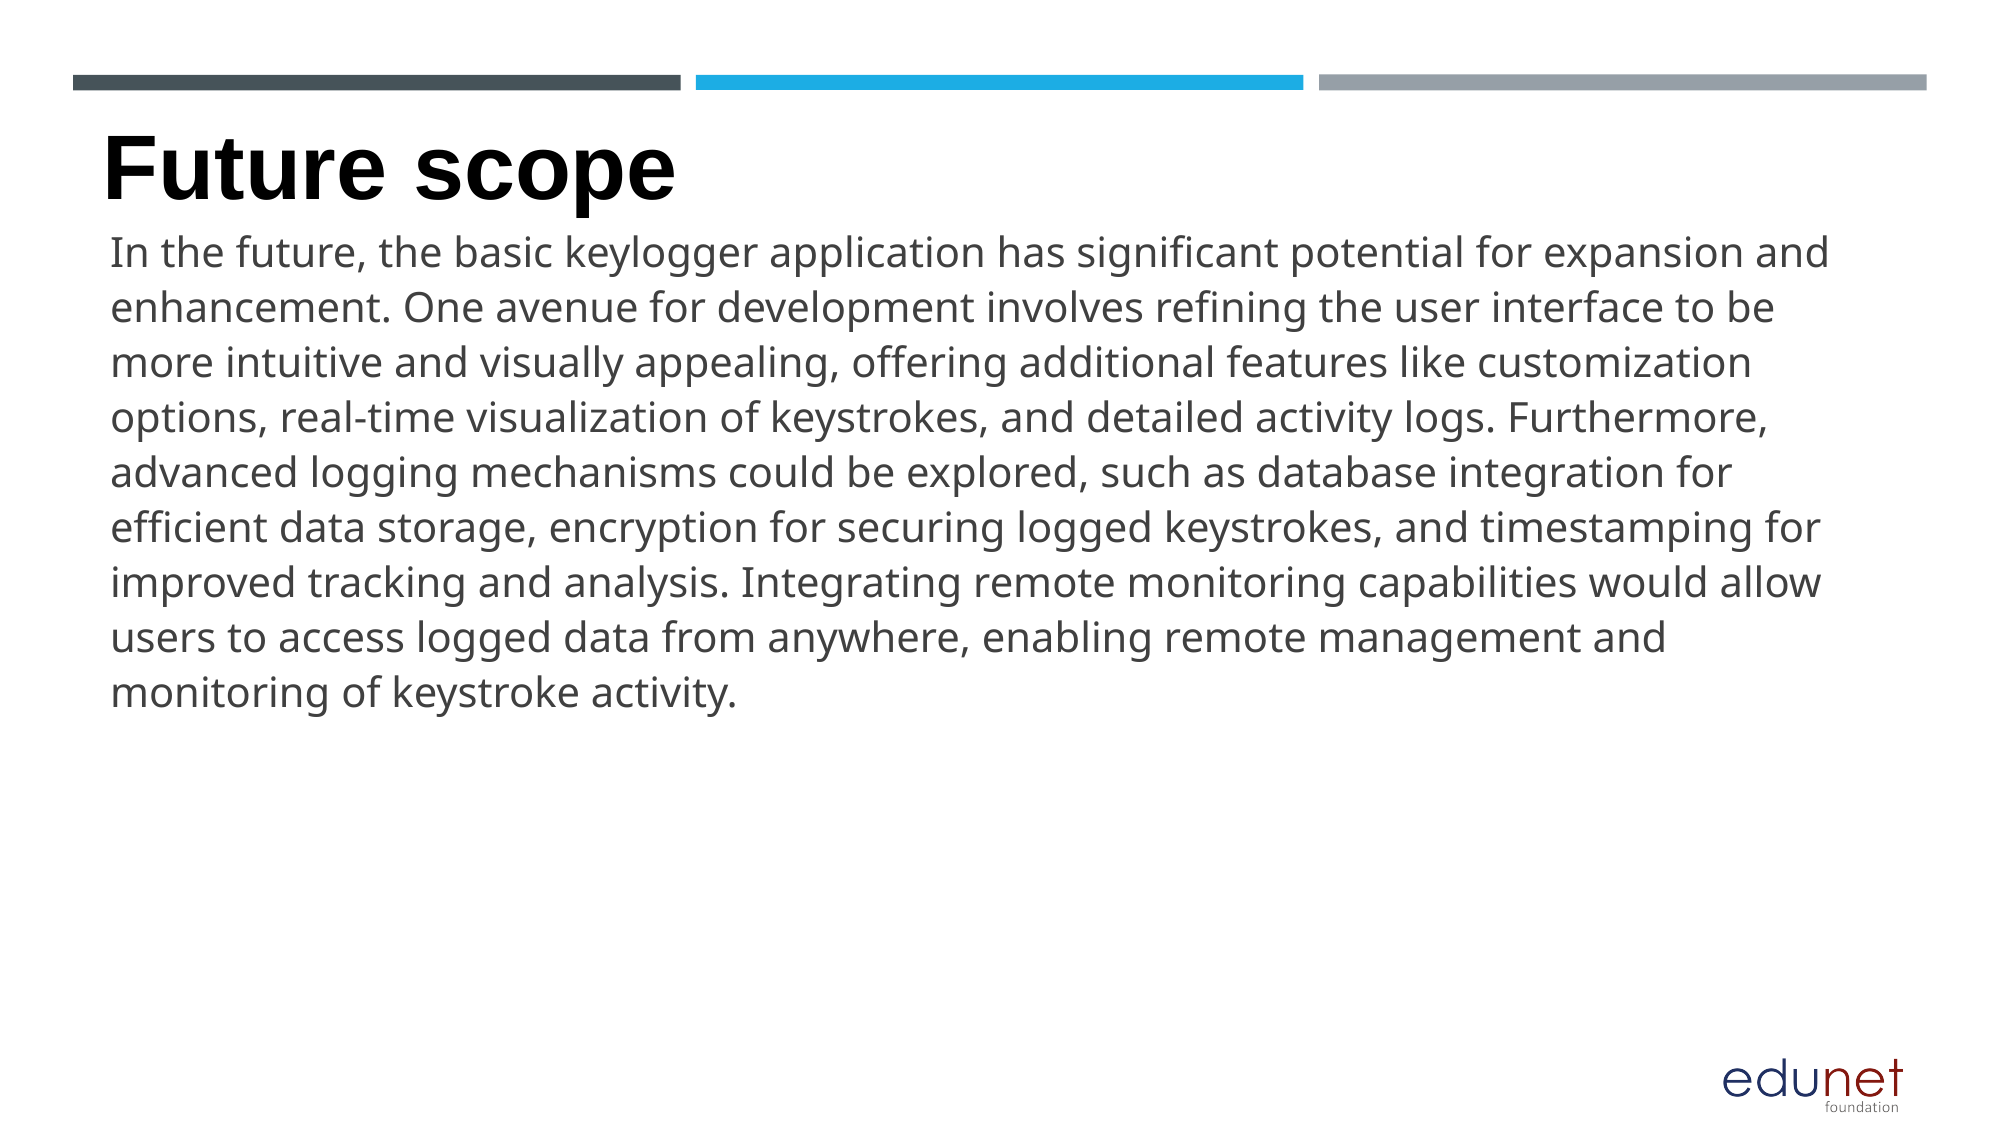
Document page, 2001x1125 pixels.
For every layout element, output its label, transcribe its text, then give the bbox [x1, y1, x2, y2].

picture [1719, 1056, 1905, 1116]
text_box Future scope [87, 138, 1898, 226]
list In the future, the basic keylogger application has significant potential for expansion and enhancement. One avenue for development involves refining the user interface to be more intuitive and visually appealing, offering additional features like customization options, real-time visualization of keystrokes, and detailed activity logs. Furthermore, advanced logging mechanisms could be explored, such as database integration for efficient data storage, encryption for securing logged keystrokes, and timestamping for improved tracking and analysis. Integrating remote monitoring capabilities would allow users to access logged data from anywhere, enabling remote management and monitoring of keystroke activity. [95, 213, 1905, 981]
